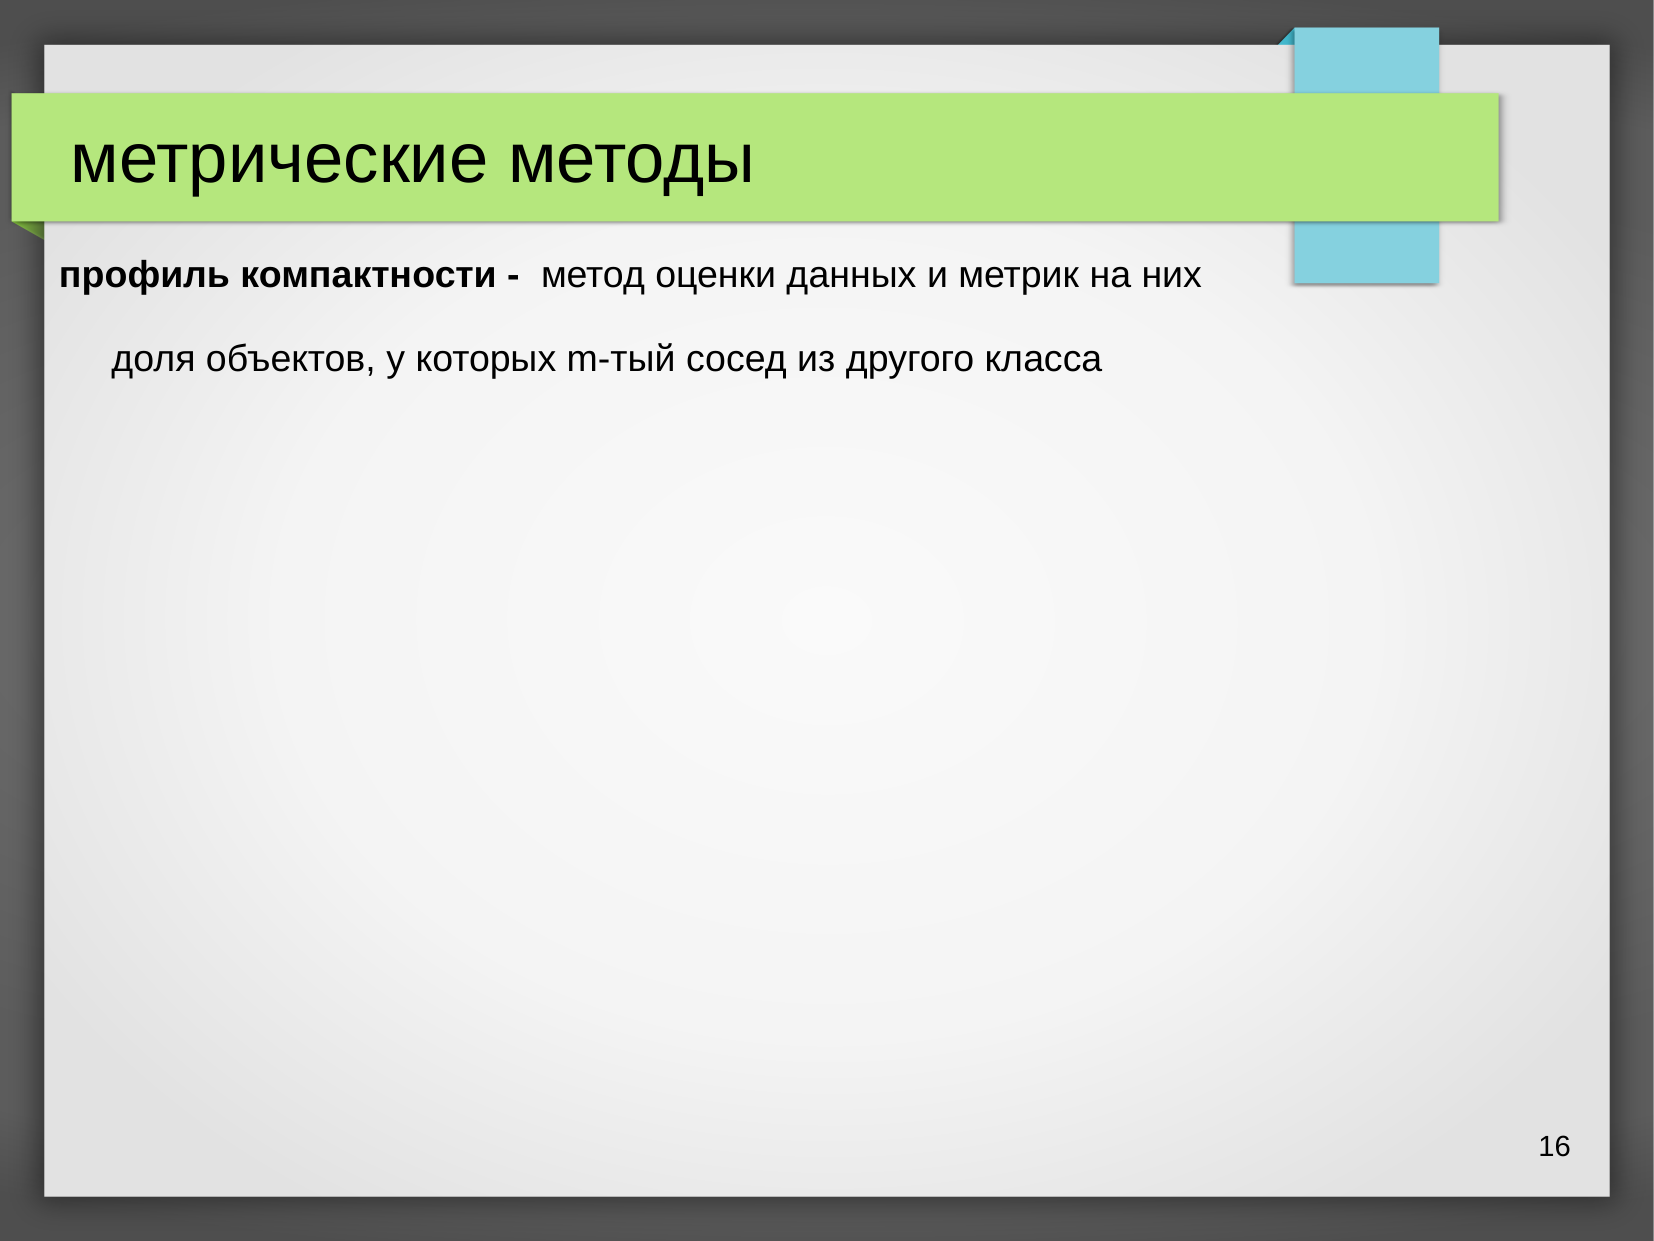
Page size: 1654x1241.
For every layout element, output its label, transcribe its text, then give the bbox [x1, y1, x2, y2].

picture [0, 0, 1654, 1241]
title метрические методы [70, 118, 1205, 199]
text_box профиль компактности - метод оценки данных и метрик на них доля объектов, у которых m-тый сосед из другого класса [59, 253, 1347, 380]
